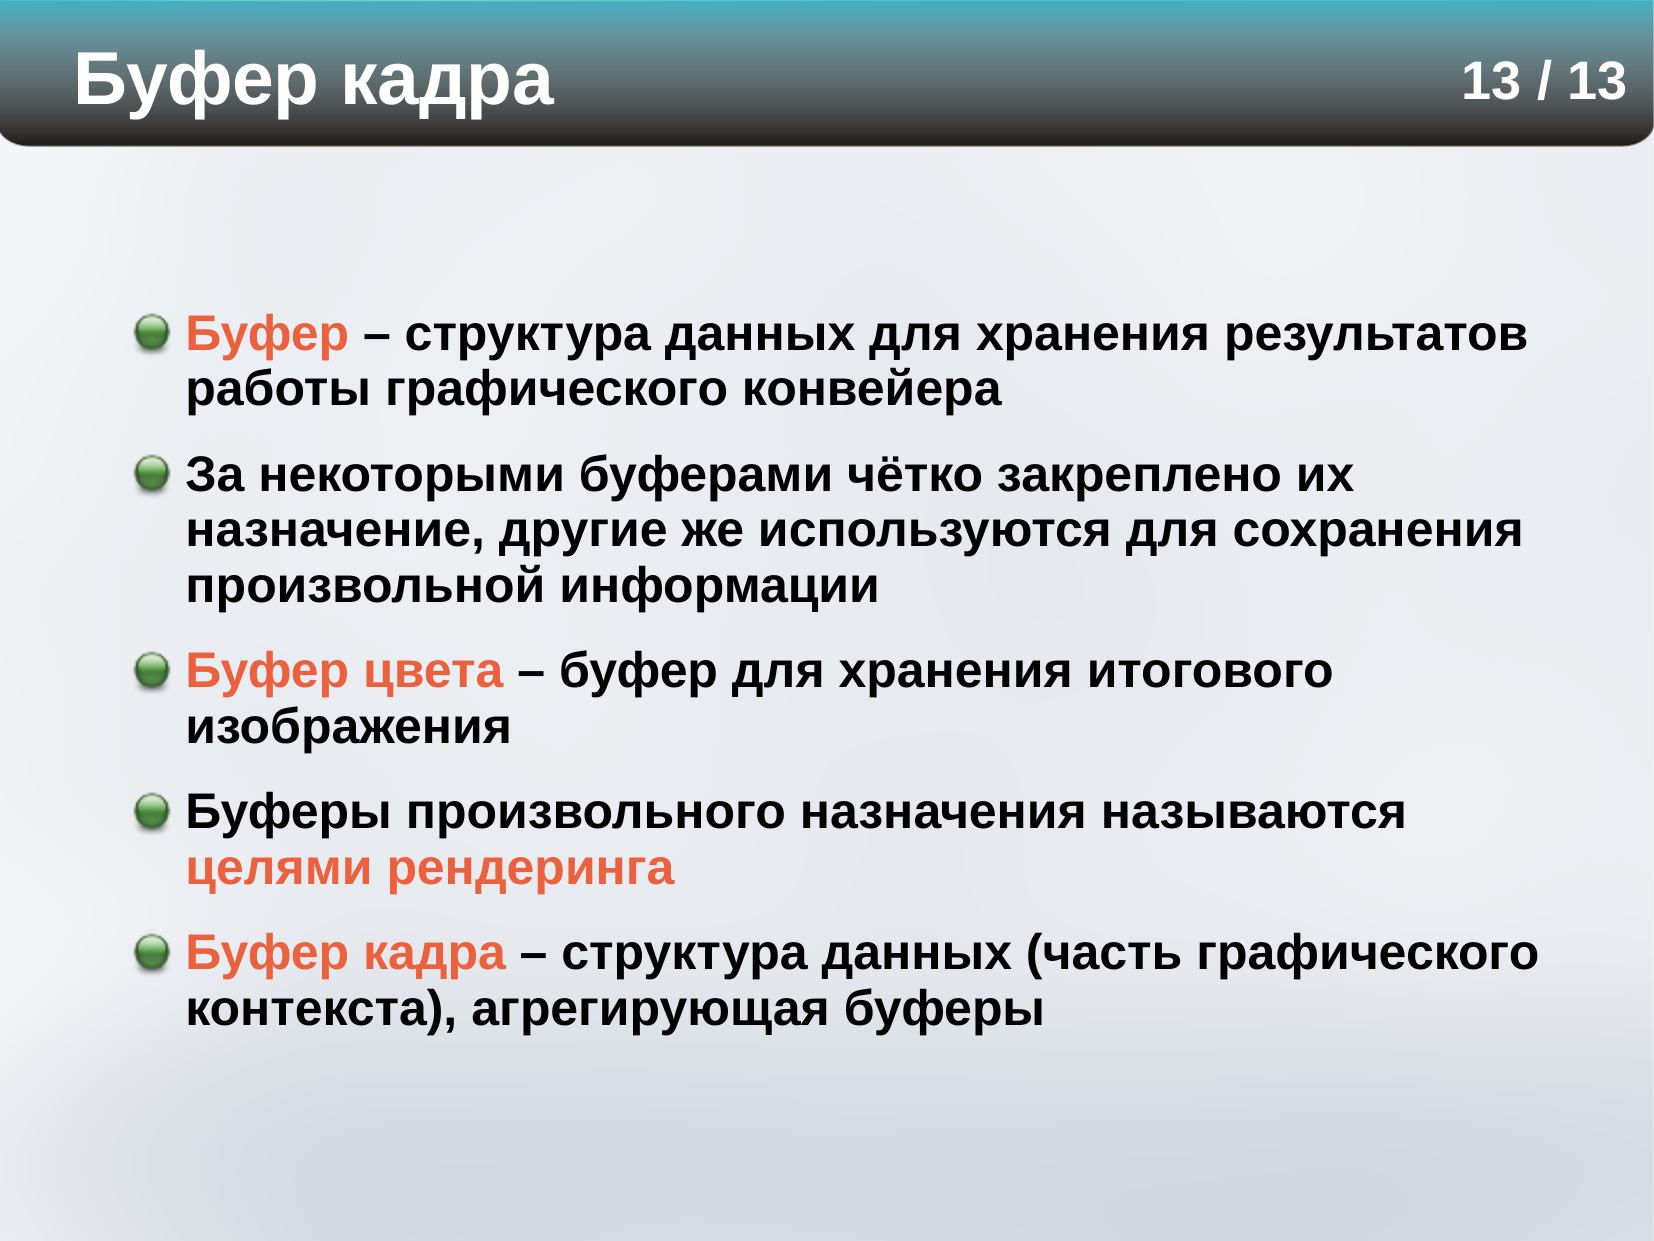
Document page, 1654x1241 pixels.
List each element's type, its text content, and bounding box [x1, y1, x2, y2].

picture [0, 0, 1654, 1241]
text_box <number> / 13 [1446, 42, 1654, 179]
text_box Буфер кадра [59, 29, 1418, 129]
text_box Буфер – структура данных для хранения результатов работы графического конвейера За некоторыми буферами чётко закреплено их назначение, другие же используются для сохранения произвольной информации Буфер цвета – буфер для хранения итогового изображения Буферы произвольного назначения называются целями рендеринга Буфер кадра – структура данных (часть графического контекста), агрегирующая буферы [111, 297, 1588, 1044]
